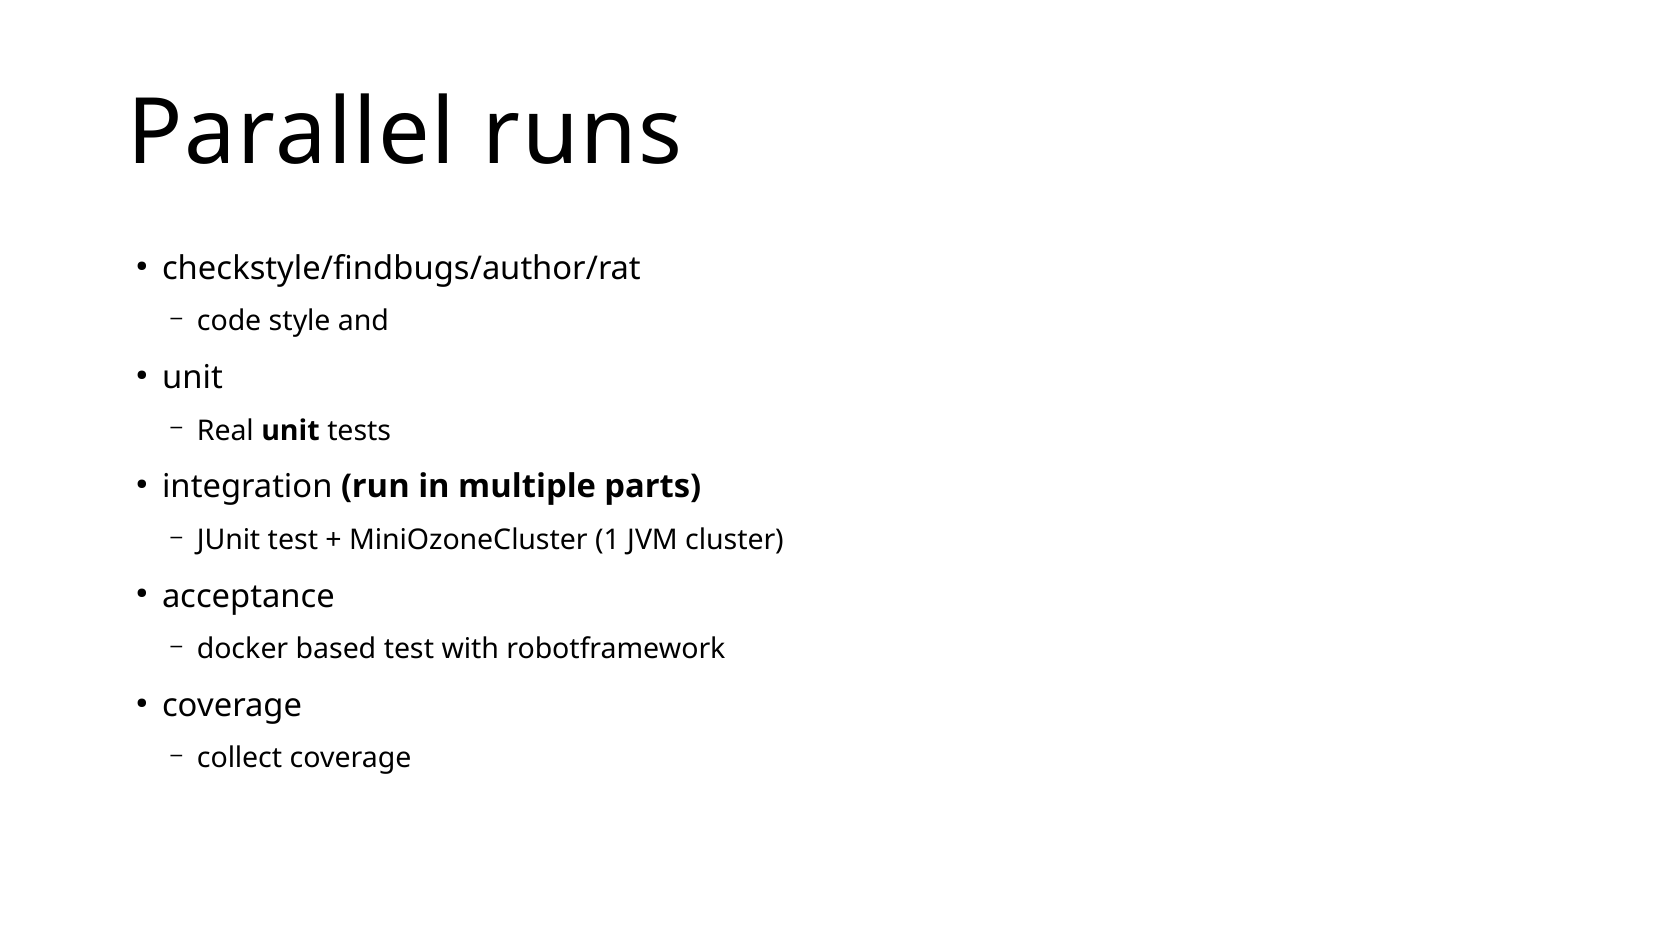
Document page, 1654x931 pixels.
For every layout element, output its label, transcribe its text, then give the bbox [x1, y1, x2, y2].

list checkstyle/findbugs/author/rat code style and unit Real unit tests integration (run in multiple parts) JUnit test + MiniOzoneCluster (1 JVM cluster) acceptance docker based test with robotframework coverage collect coverage [127, 244, 1527, 784]
title Parallel runs [127, 69, 1654, 187]
